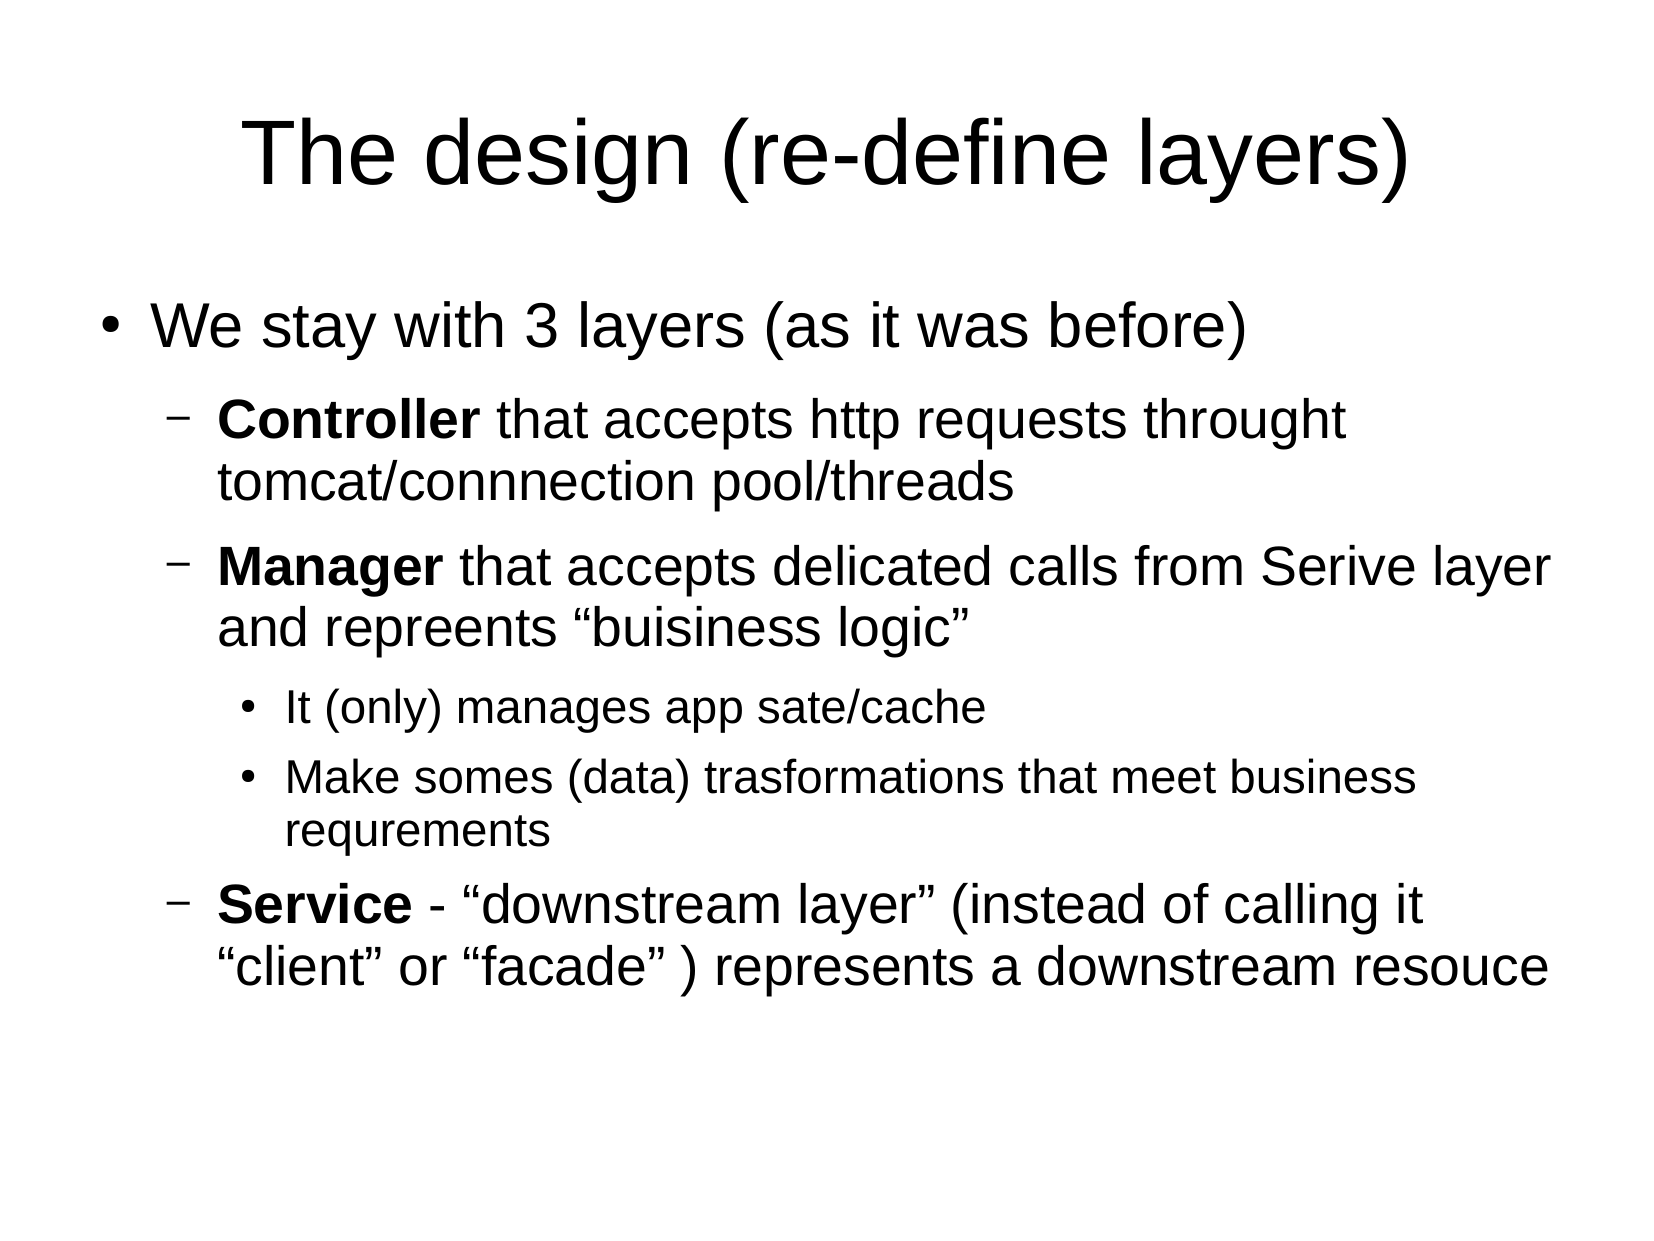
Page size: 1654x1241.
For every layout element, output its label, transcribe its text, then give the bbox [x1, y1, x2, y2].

list We stay with 3 layers (as it was before) Controller that accepts http requests throught tomcat/connnection pool/threads Manager that accepts delicated calls from Serive layer and repreents “buisiness logic” It (only) manages app sate/cache Make somes (data) trasformations that meet business requrements Service - “downstream layer” (instead of calling it “client” or “facade” ) represents a downstream resouce [82, 290, 1571, 1010]
title The design (re-define layers) [82, 49, 1571, 257]
